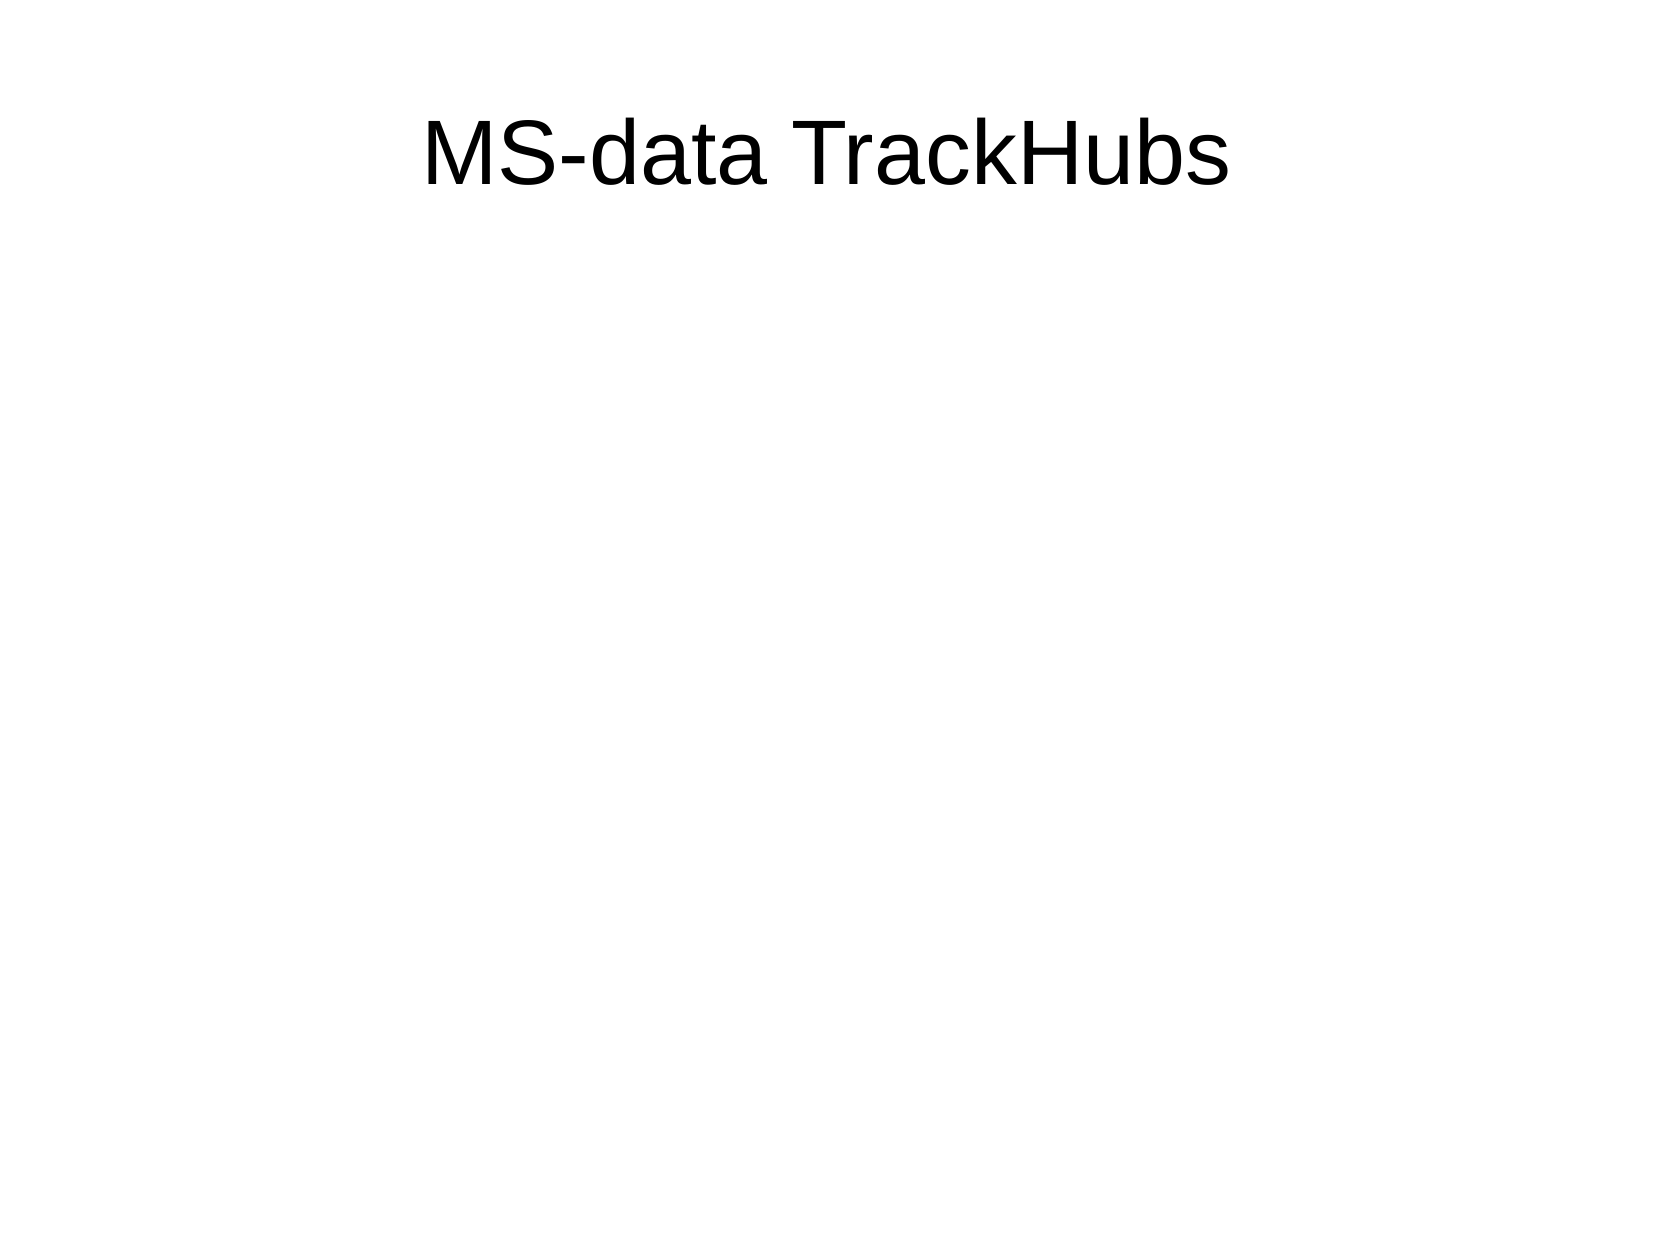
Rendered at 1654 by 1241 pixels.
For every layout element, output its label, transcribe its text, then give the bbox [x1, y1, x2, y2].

title MS-data TrackHubs [82, 49, 1571, 257]
